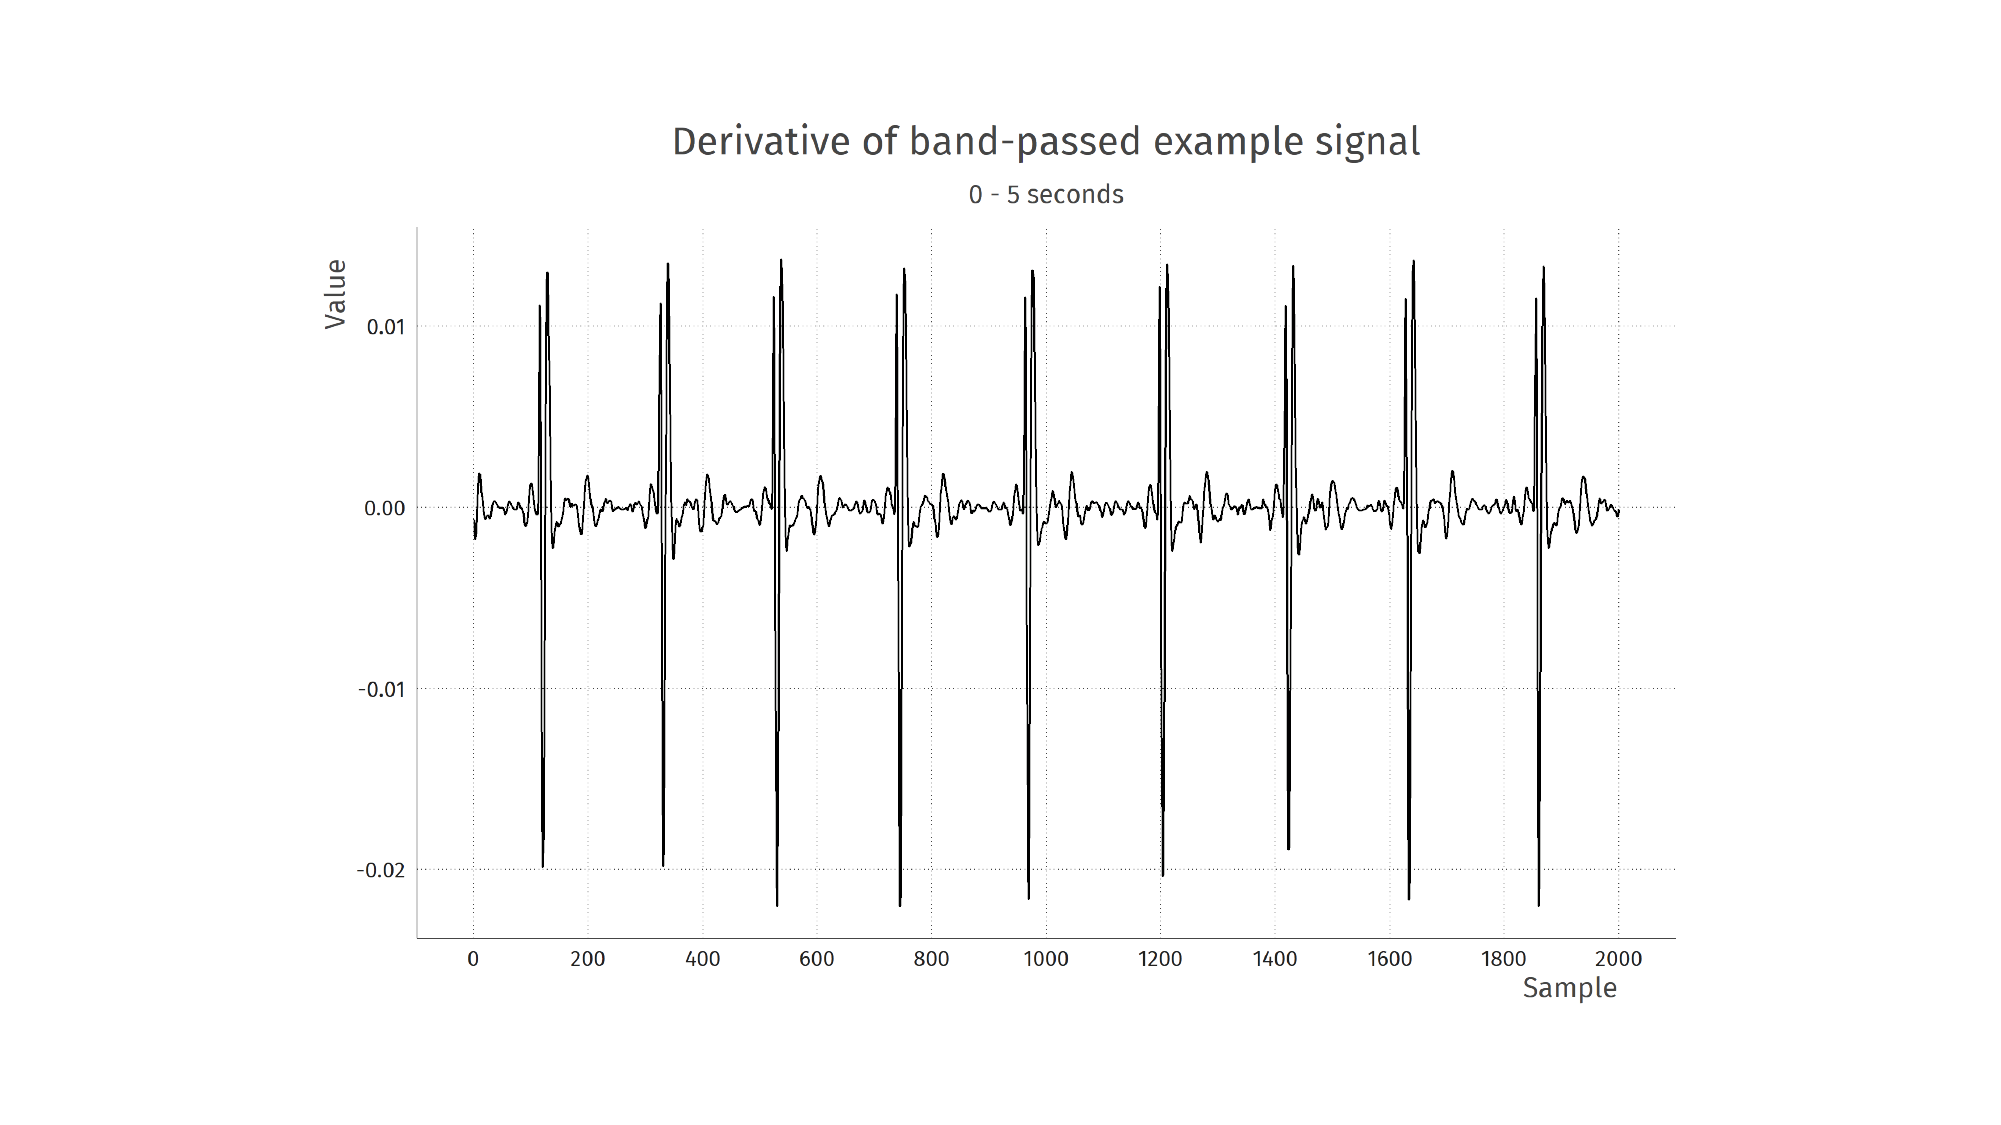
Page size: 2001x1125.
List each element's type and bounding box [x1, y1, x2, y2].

picture [293, 91, 1707, 1034]
